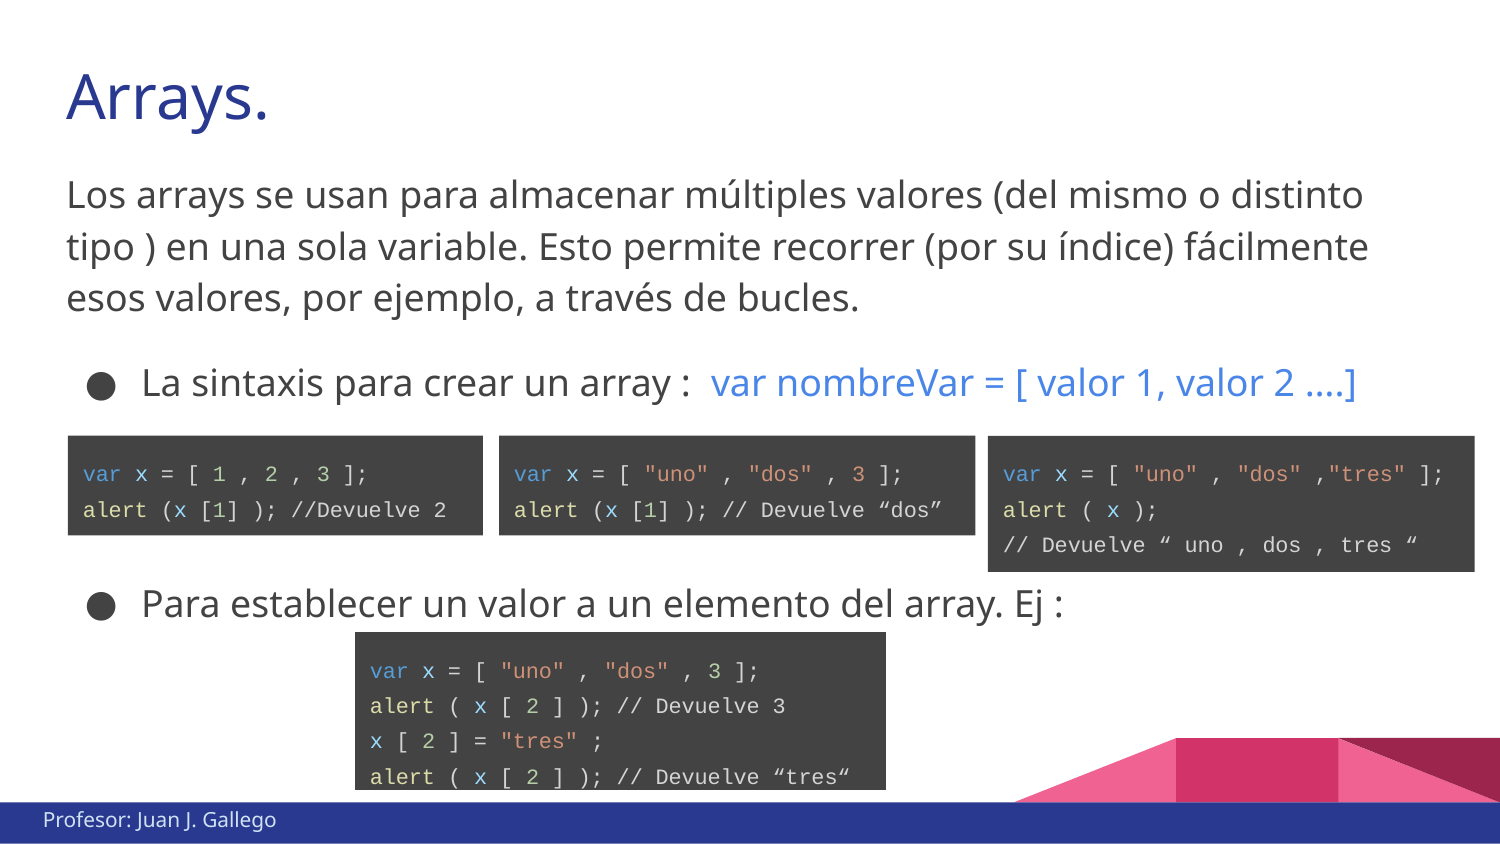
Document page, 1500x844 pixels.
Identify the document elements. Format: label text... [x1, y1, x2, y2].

title Arrays. [51, 42, 1449, 142]
text_box var x = [ "uno" , "dos" , 3 ]; alert (x [1] ); // Devuelve “dos” [499, 435, 976, 536]
list Los arrays se usan para almacenar múltiples valores (del mismo o distinto tipo ) en una sola variable. Esto permite recorrer (por su índice) fácilmente esos valores, por ejemplo, a través de bucles. La sintaxis para crear un array : var nombreVar = [ valor 1, valor 2 ….] Para establecer un valor a un elemento del array. Ej : [51, 148, 1475, 768]
text_box var x = [ "uno" , "dos" ,"tres" ]; alert ( x ); // Devuelve “ uno , dos , tres “ [987, 435, 1475, 572]
text_box var x = [ 1 , 2 , 3 ]; alert (x [1] ); //Devuelve 2 [67, 435, 483, 536]
text_box var x = [ "uno" , "dos" , 3 ]; alert ( x [ 2 ] ); // Devuelve 3 x [ 2 ] = "tres" ; alert ( x [ 2 ] ); // Devuelve “tres“ [355, 632, 886, 790]
